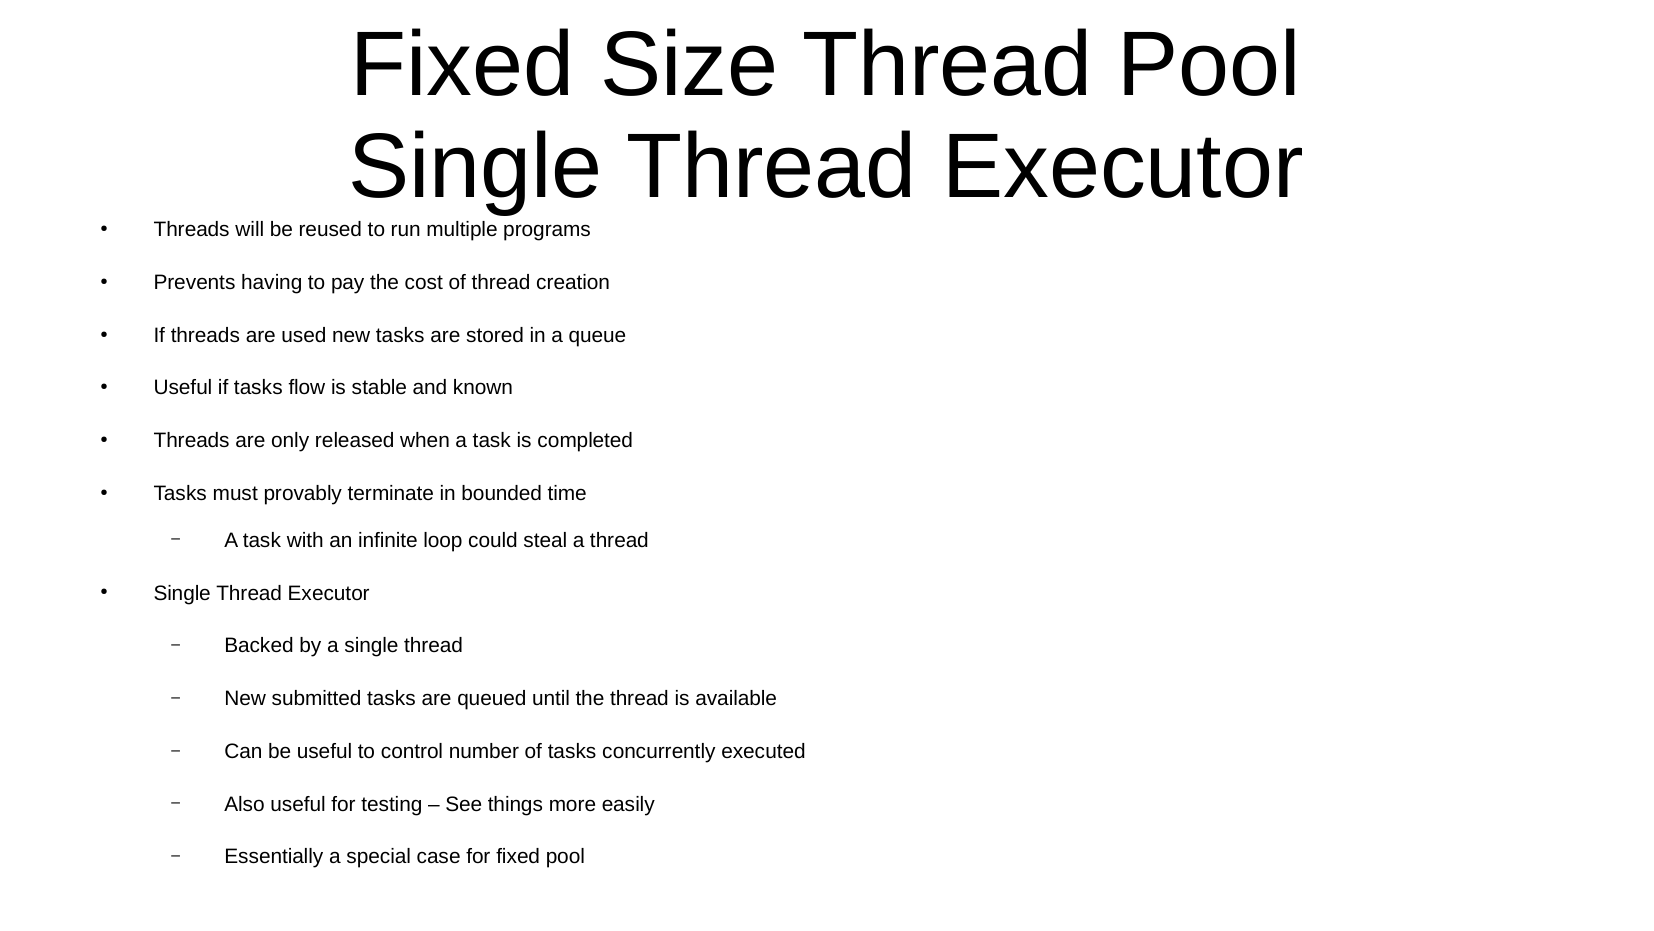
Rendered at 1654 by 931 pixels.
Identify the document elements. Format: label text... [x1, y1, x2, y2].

title Fixed Size Thread Pool Single Thread Executor [82, 12, 1571, 217]
list Threads will be reused to run multiple programs Prevents having to pay the cost of thread creation If threads are used new tasks are stored in a queue Useful if tasks flow is stable and known Threads are only released when a task is completed Tasks must provably terminate in bounded time A task with an infinite loop could steal a thread Single Thread Executor Backed by a single thread New submitted tasks are queued until the thread is available Can be useful to control number of tasks concurrently executed Also useful for testing – See things more easily Essentially a special case for fixed pool [82, 217, 1613, 901]
